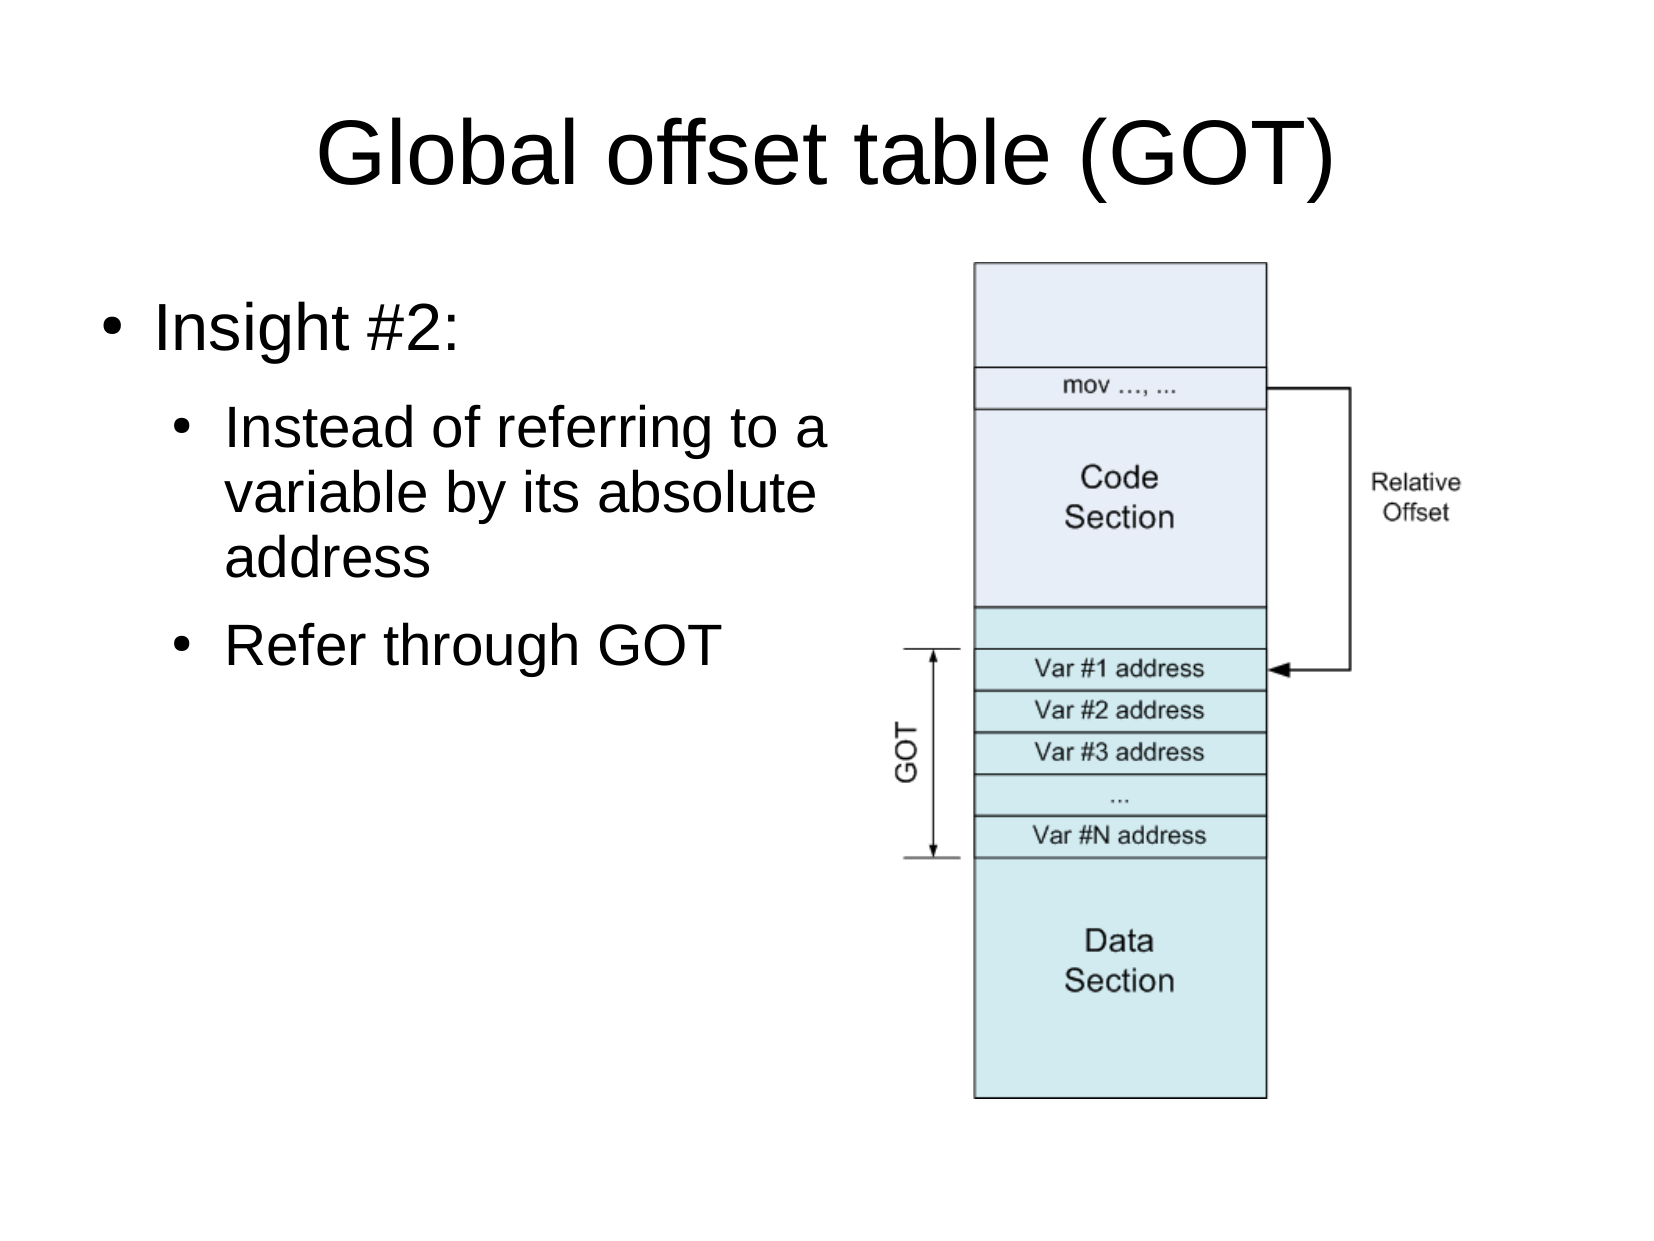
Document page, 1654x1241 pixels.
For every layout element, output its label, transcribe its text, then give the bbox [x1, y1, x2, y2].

picture [886, 262, 1463, 1099]
title Global offset table (GOT) [82, 49, 1571, 257]
list Insight #2: Instead of referring to a variable by its absolute address Refer through GOT [82, 290, 863, 1126]
